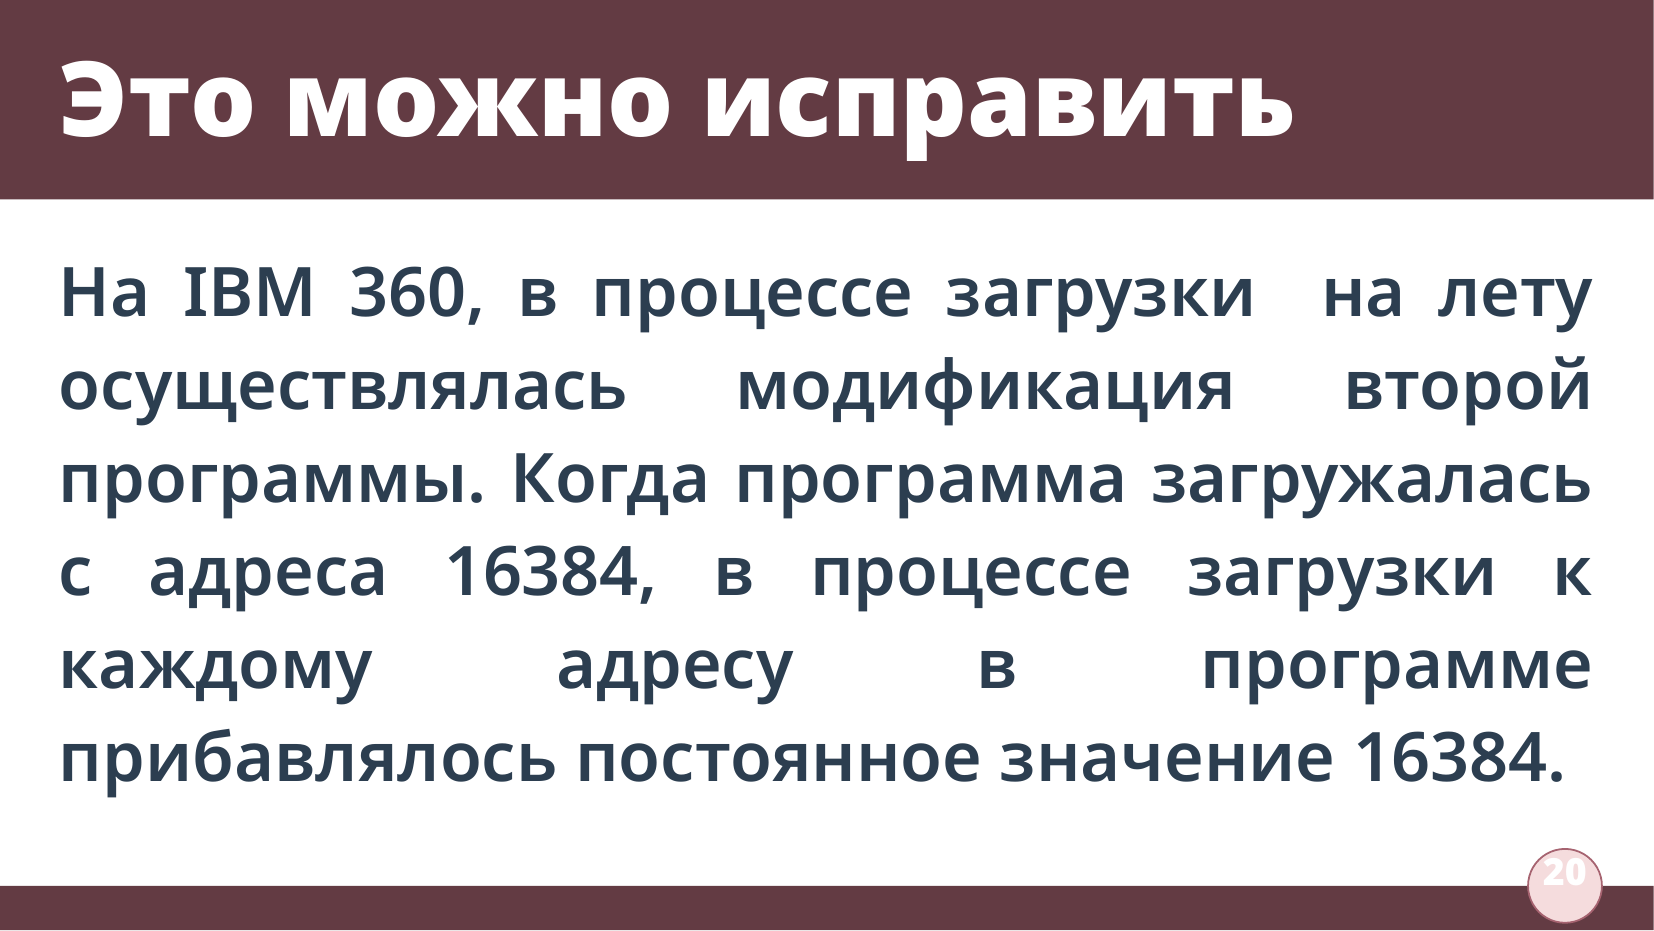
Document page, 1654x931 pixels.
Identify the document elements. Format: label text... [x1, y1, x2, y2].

list На IBM 360, в процессе загрузки на лету осуществлялась модификация второй программы. Когда программа загружалась с адреса 16384, в процессе загрузки к каждому адресу в программе прибавлялось постоянное значение 16384. [59, 243, 1595, 864]
title Это можно исправить [59, 37, 1595, 155]
